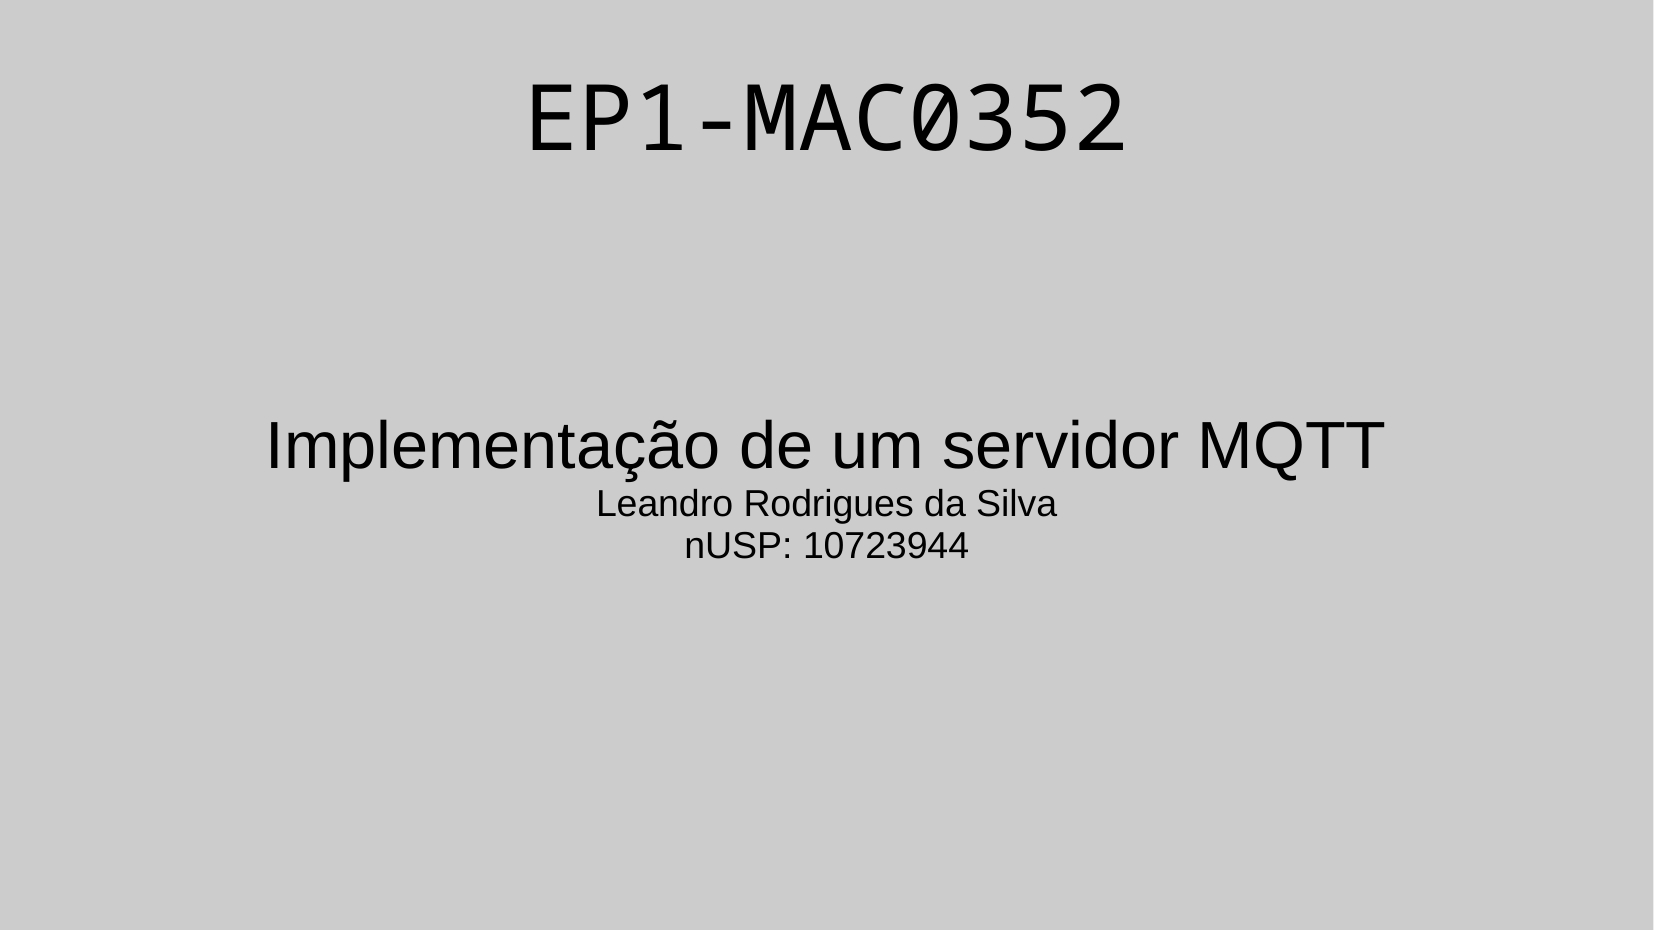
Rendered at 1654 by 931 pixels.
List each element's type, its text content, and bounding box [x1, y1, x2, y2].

title EP1-MAC0352 [82, 37, 1571, 193]
subtitle Implementação de um servidor MQTT Leandro Rodrigues da Silva nUSP: 10723944 [82, 217, 1571, 758]
